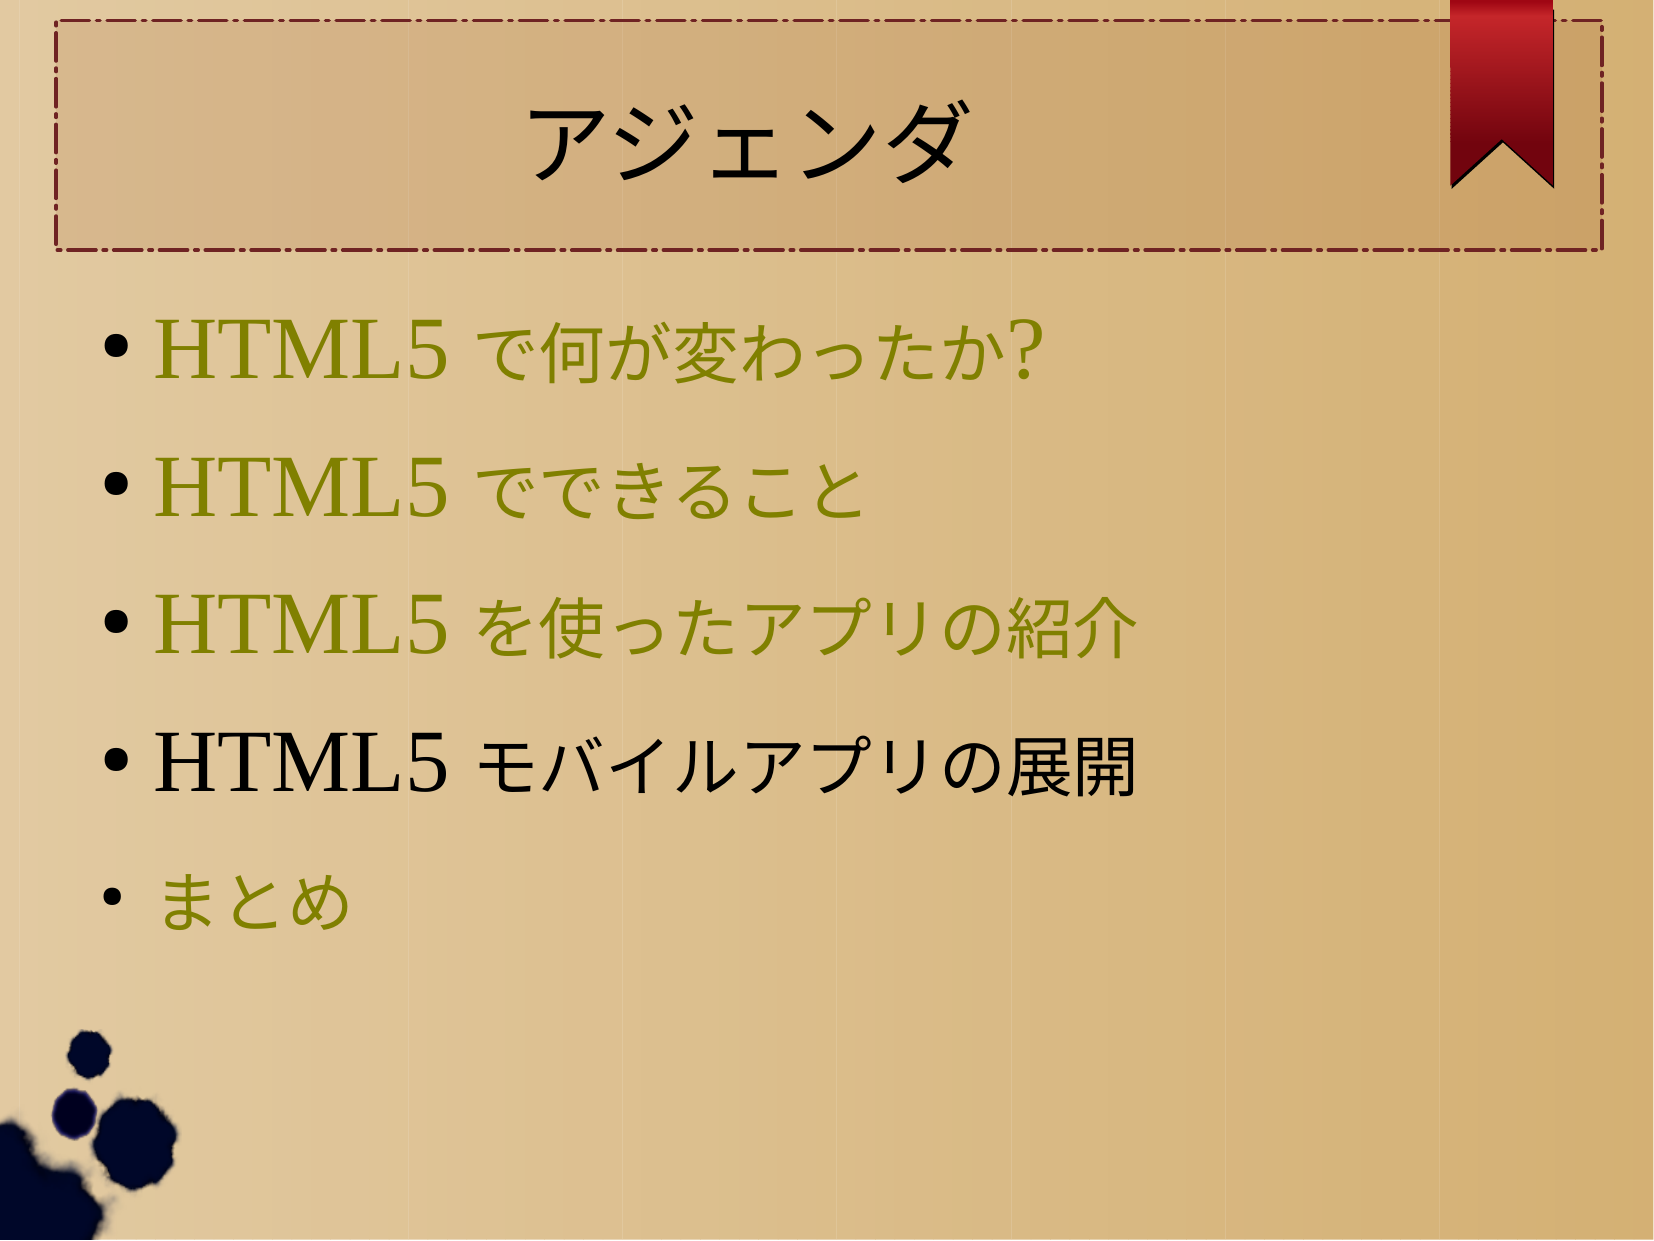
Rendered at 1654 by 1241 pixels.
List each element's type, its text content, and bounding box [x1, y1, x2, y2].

title アジェンダ [82, 47, 1412, 229]
list HTML5 で何が変わったか? HTML5 でできること HTML5 を使ったアプリの紹介 HTML5 モバイルアプリの展開 まとめ [82, 299, 1571, 1019]
